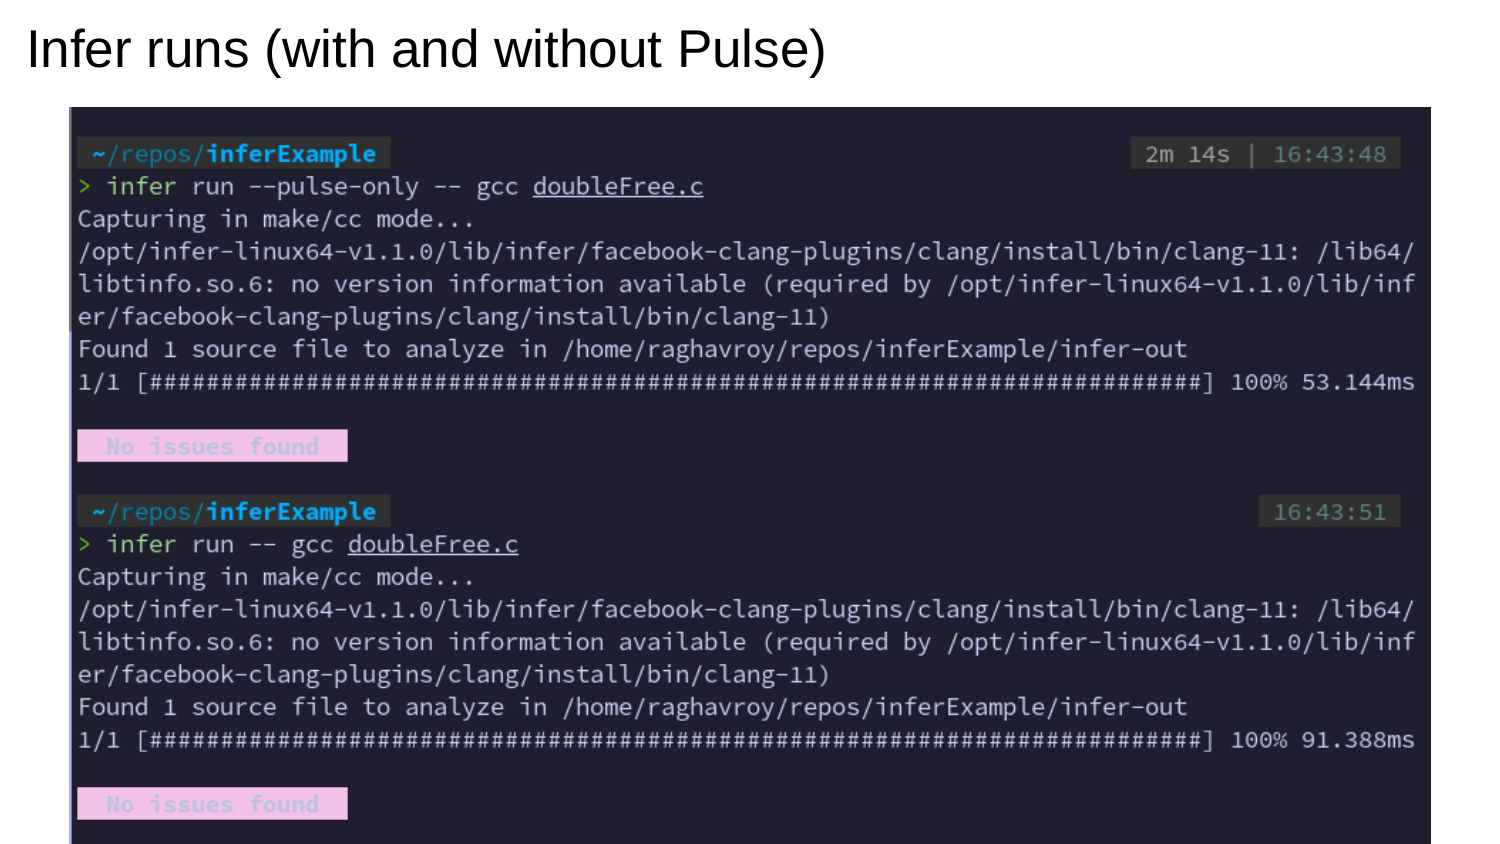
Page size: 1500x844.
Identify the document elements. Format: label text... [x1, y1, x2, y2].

title Infer runs (with and without Pulse) [11, 0, 1409, 94]
picture [69, 107, 1431, 844]
